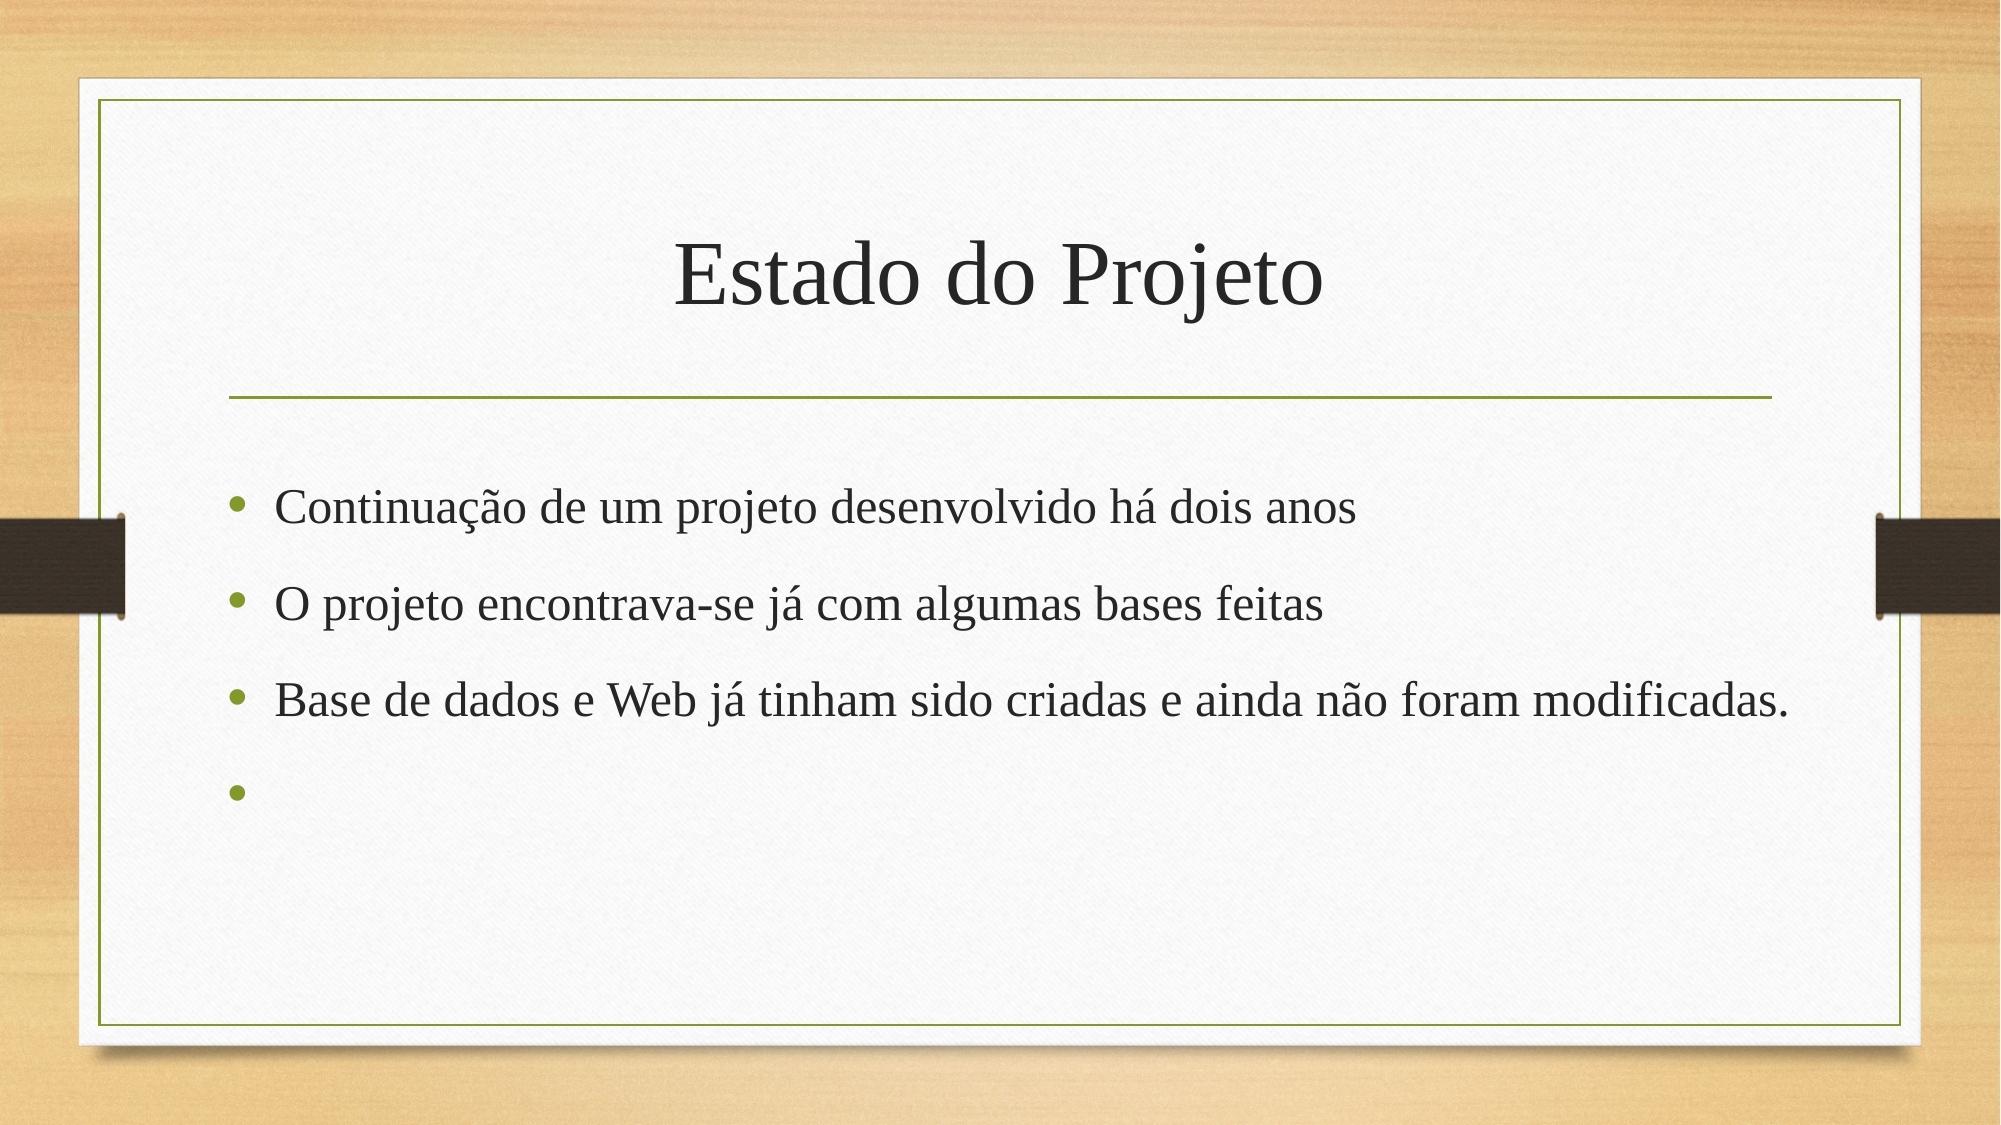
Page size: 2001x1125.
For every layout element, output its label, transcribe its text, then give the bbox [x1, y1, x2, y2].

title Estado do Projeto [212, 161, 1788, 376]
list Continuação de um projeto desenvolvido há dois anos O projeto encontrava-se já com algumas bases feitas Base de dados e Web já tinham sido criadas e ainda não foram modificadas. [212, 441, 1817, 784]
